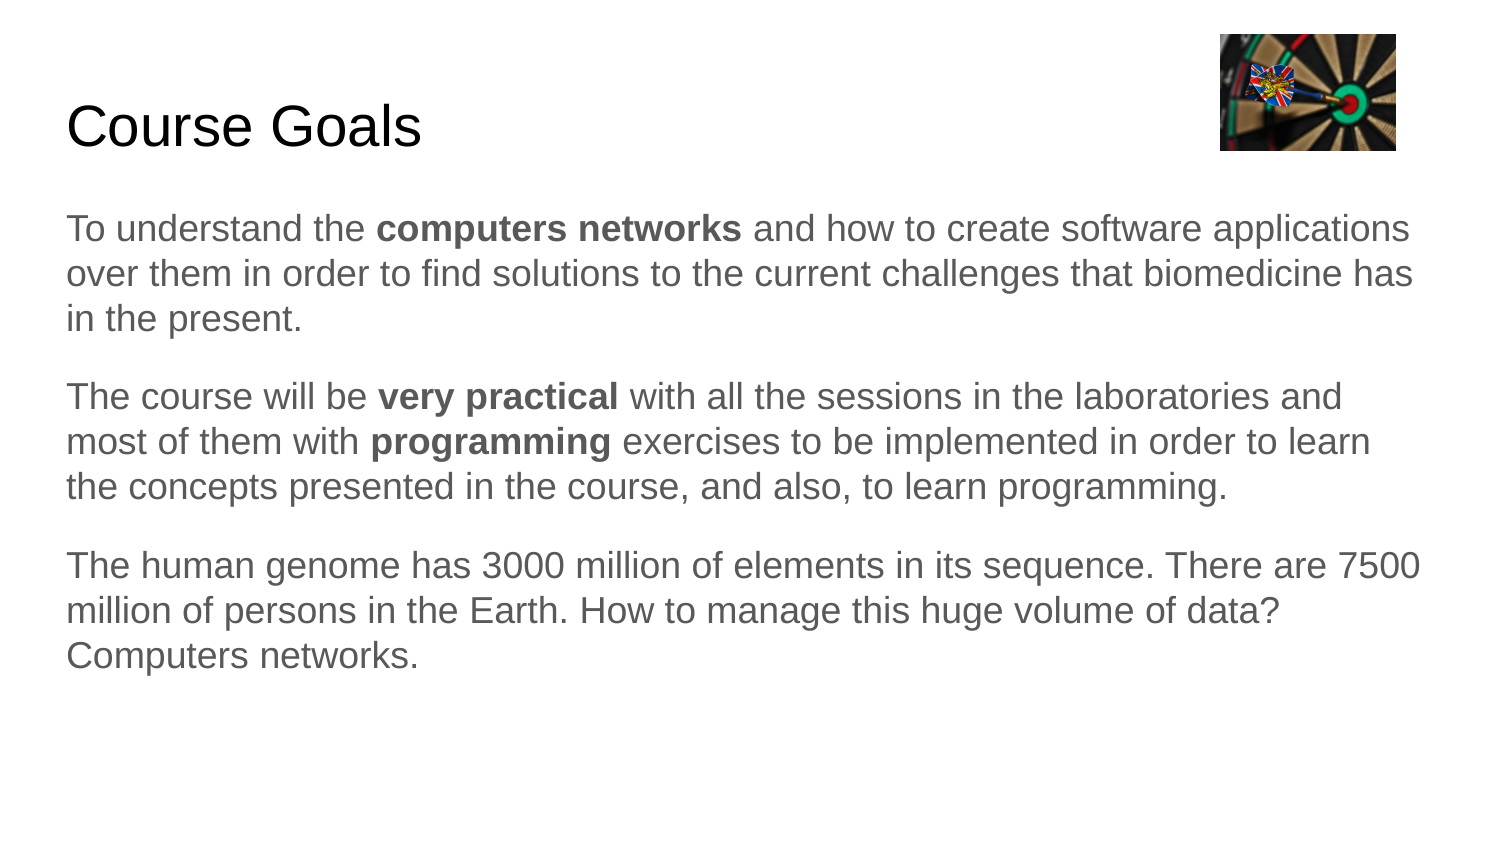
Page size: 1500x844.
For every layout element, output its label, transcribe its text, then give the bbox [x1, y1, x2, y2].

title Course Goals [51, 72, 1449, 167]
list To understand the computers networks and how to create software applications over them in order to find solutions to the current challenges that biomedicine has in the present. The course will be very practical with all the sessions in the laboratories and most of them with programming exercises to be implemented in order to learn the concepts presented in the course, and also, to learn programming. The human genome has 3000 million of elements in its sequence. There are 7500 million of persons in the Earth. How to manage this huge volume of data? Computers networks. [51, 189, 1449, 750]
picture [1220, 34, 1396, 152]
